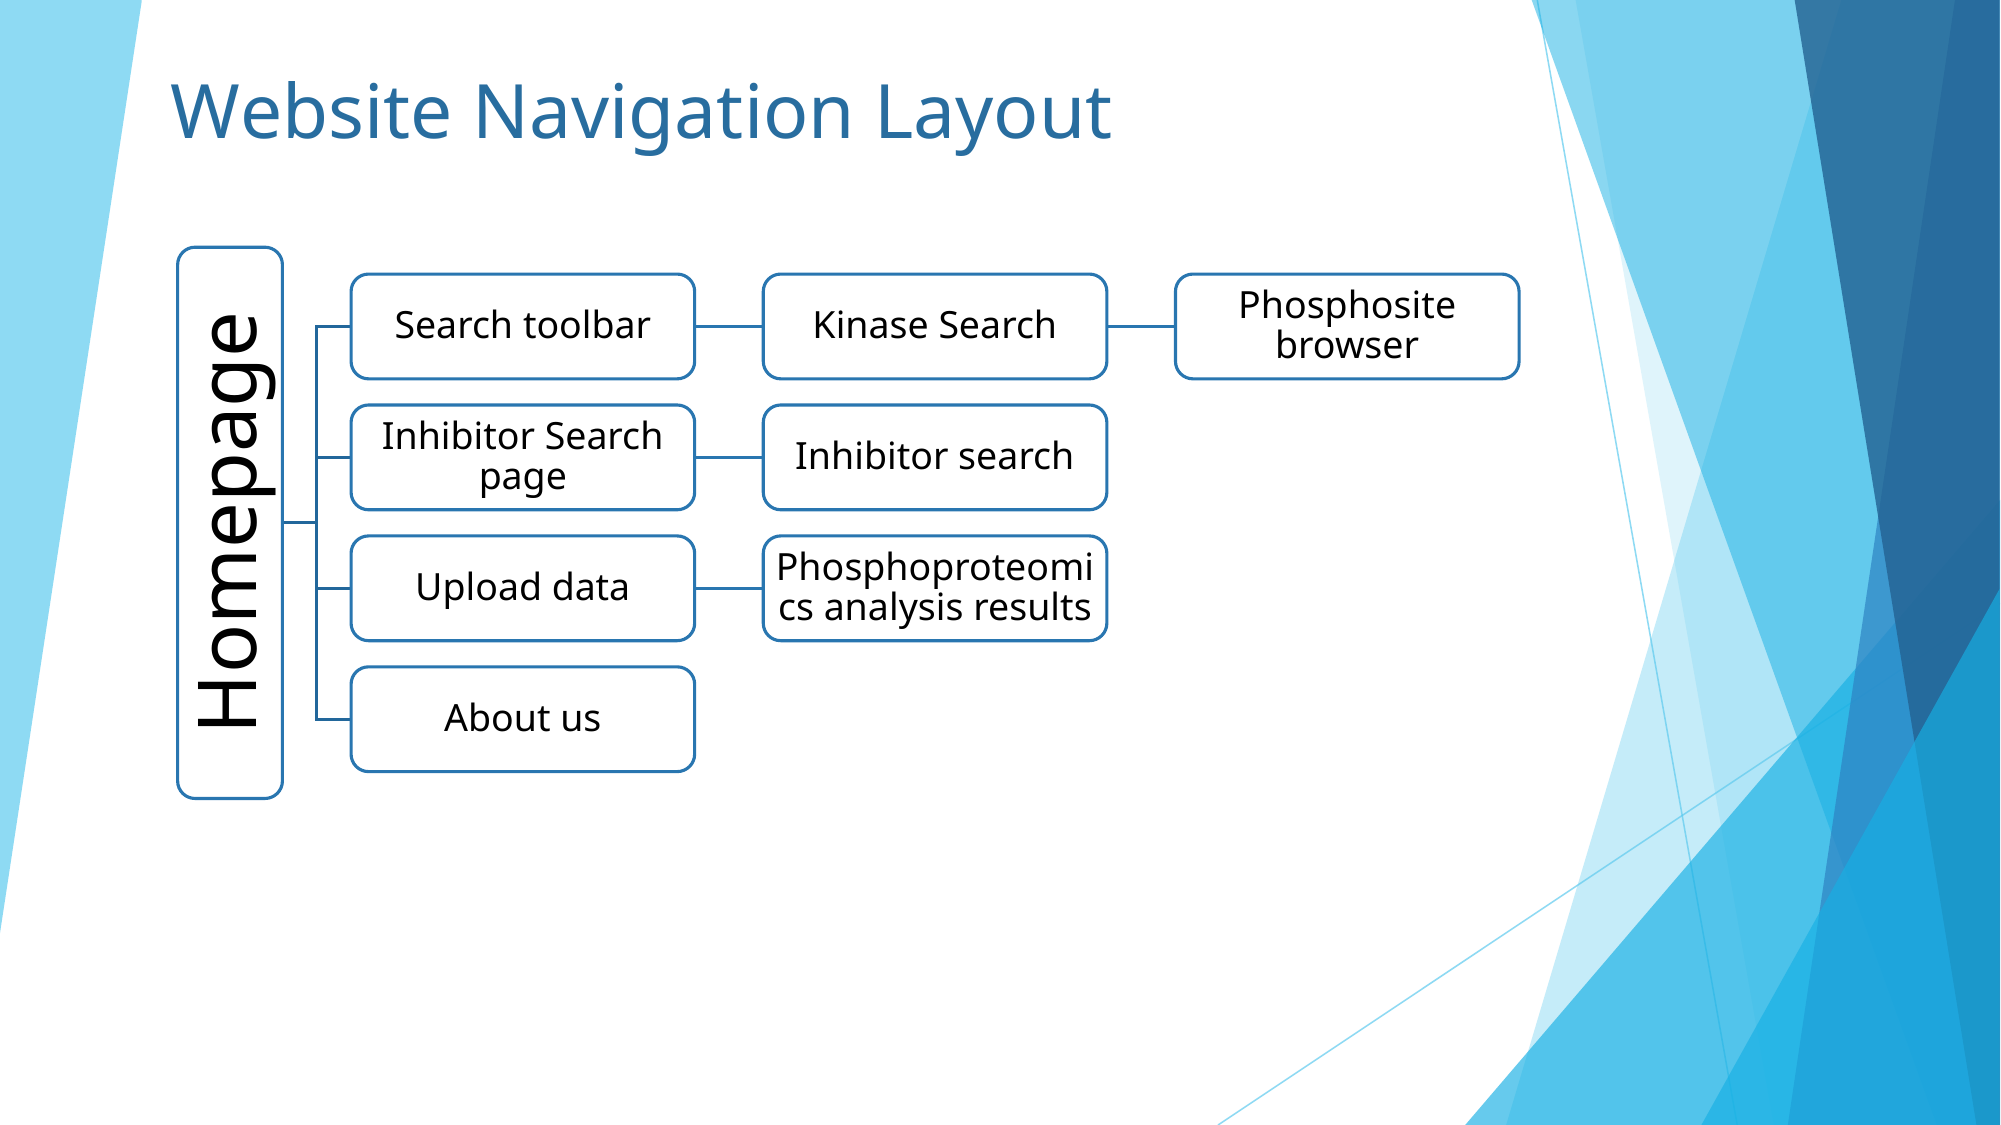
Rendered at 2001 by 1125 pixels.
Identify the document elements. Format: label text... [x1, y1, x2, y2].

text_box Website Navigation Layout [155, 56, 1339, 163]
text_box About us [351, 666, 695, 772]
text_box Inhibitor Search page [351, 404, 695, 510]
text_box Homepage [177, 247, 283, 799]
text_box Search toolbar [351, 274, 695, 379]
text_box Phosphosite browser [1175, 274, 1520, 379]
text_box Phosphoproteomics analysis results [763, 535, 1107, 641]
text_box Kinase Search [763, 274, 1107, 379]
text_box Upload data [351, 535, 695, 641]
text_box Inhibitor search [763, 404, 1107, 510]
